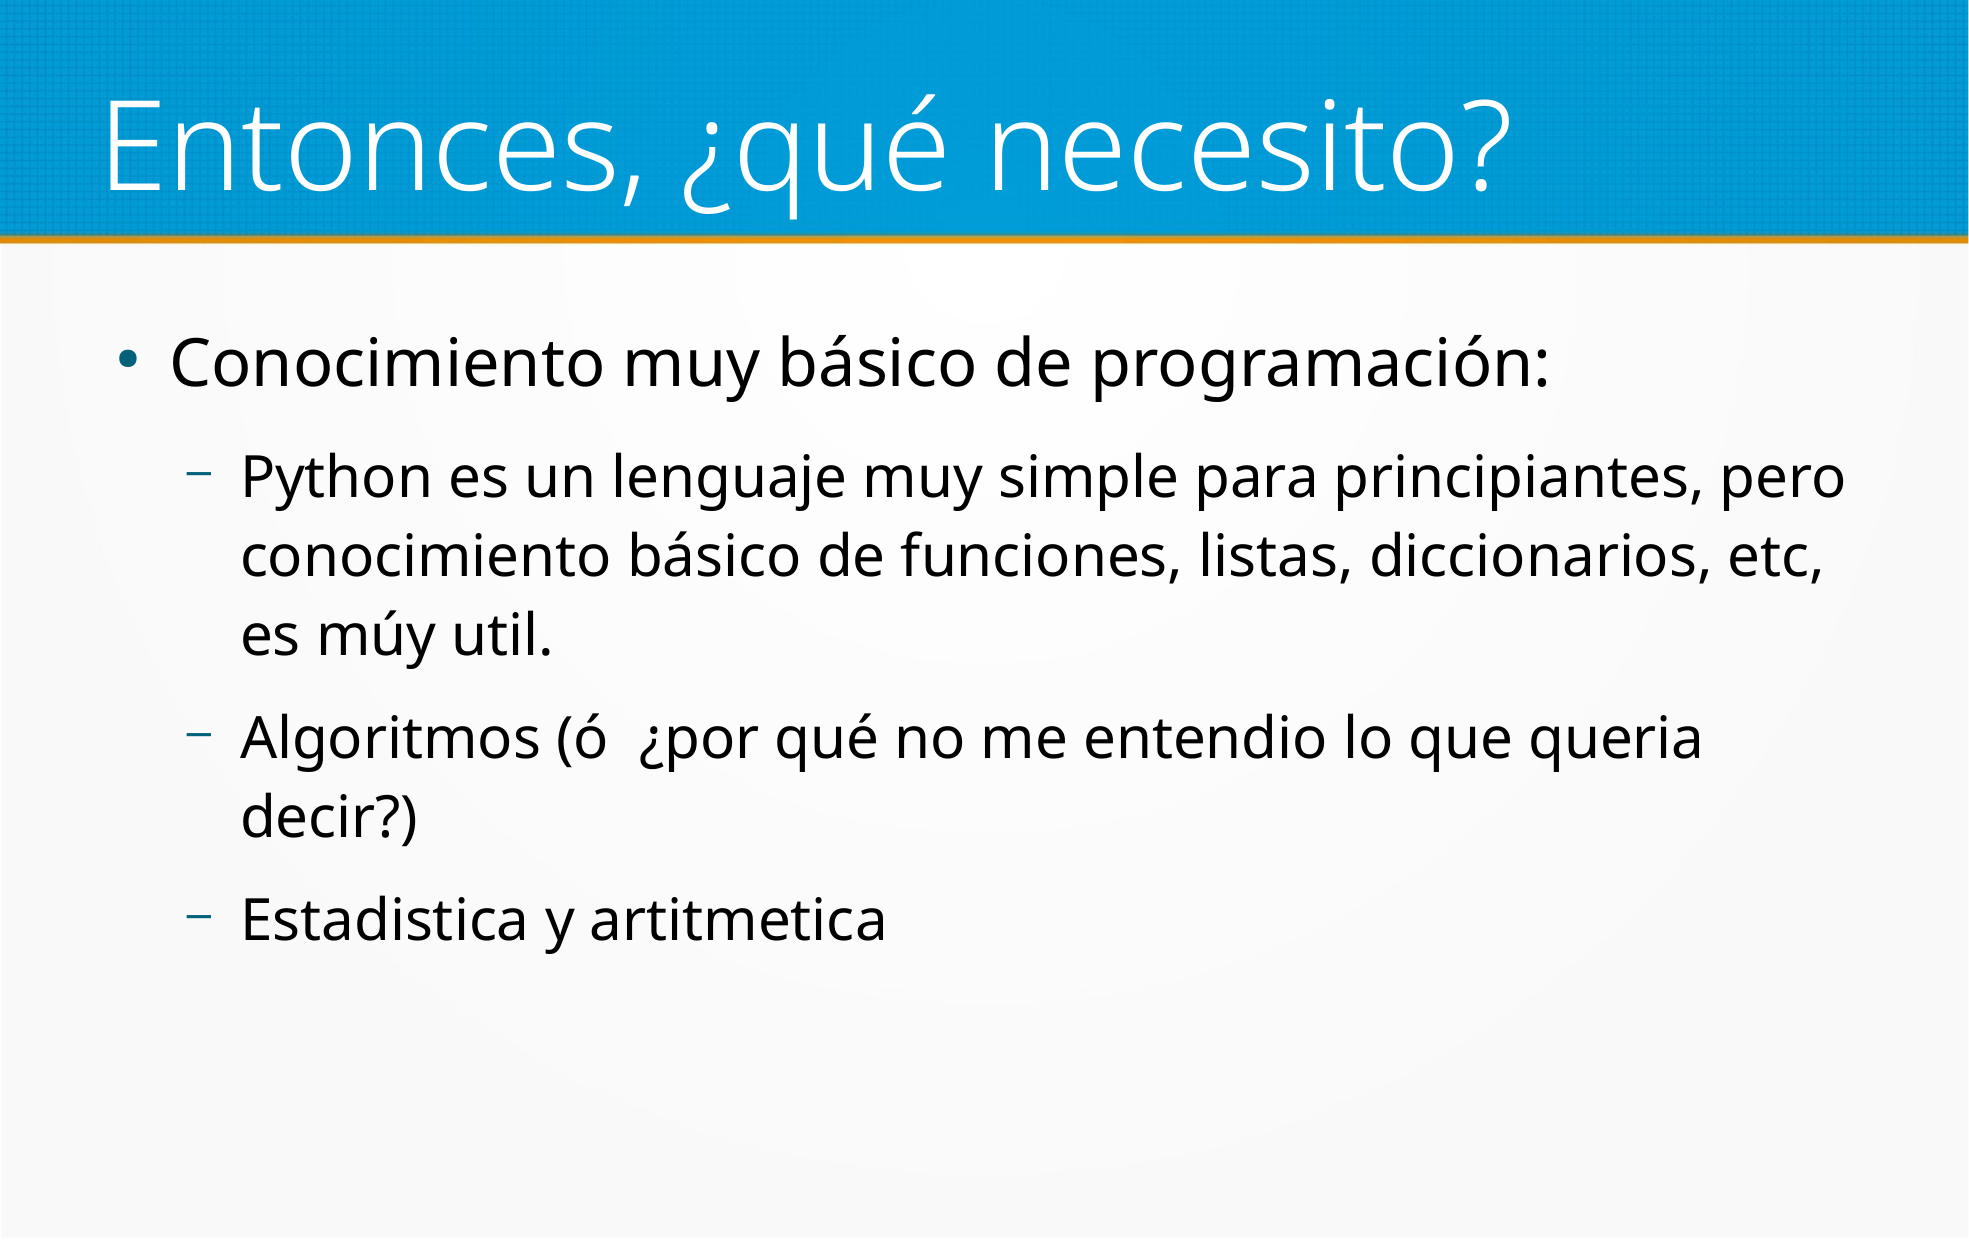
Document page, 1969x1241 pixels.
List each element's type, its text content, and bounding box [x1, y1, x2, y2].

title Entonces, ¿qué necesito? [98, 19, 1870, 227]
picture [0, 233, 1969, 1241]
list Conocimiento muy básico de programación: Python es un lenguaje muy simple para principiantes, pero conocimiento básico de funciones, listas, diccionarios, etc, es múy util. Algoritmos (ó ¿por qué no me entendio lo que queria decir?) Estadistica y artitmetica [98, 315, 1861, 1081]
